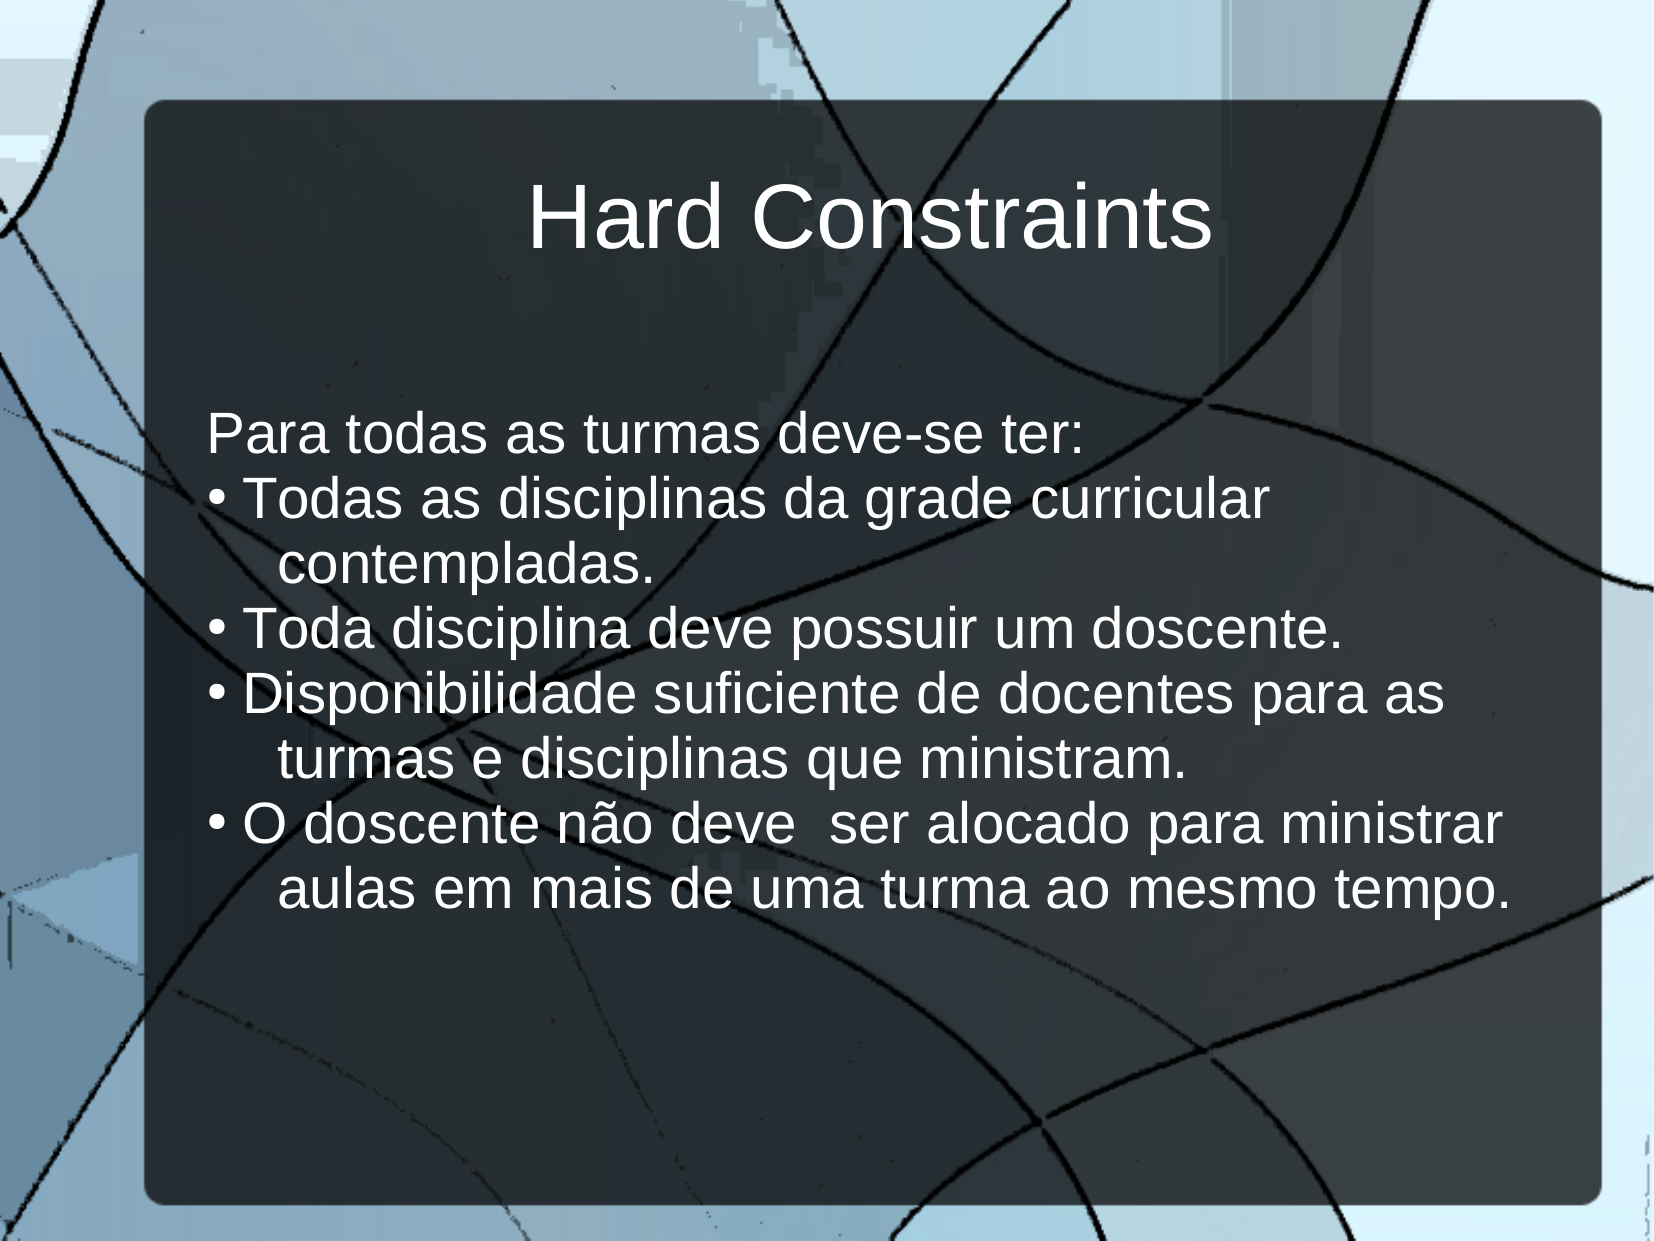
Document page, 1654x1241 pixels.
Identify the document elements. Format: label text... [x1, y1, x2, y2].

title Hard Constraints [159, 115, 1583, 318]
subtitle Para todas as turmas deve-se ter: Todas as disciplinas da grade curricular contempladas. Toda disciplina deve possuir um doscente. Disponibilidade suficiente de docentes para as turmas e disciplinas que ministram. O doscente não deve ser alocado para ministrar aulas em mais de uma turma ao mesmo tempo. [206, 356, 1571, 1161]
picture [0, 0, 1654, 1241]
